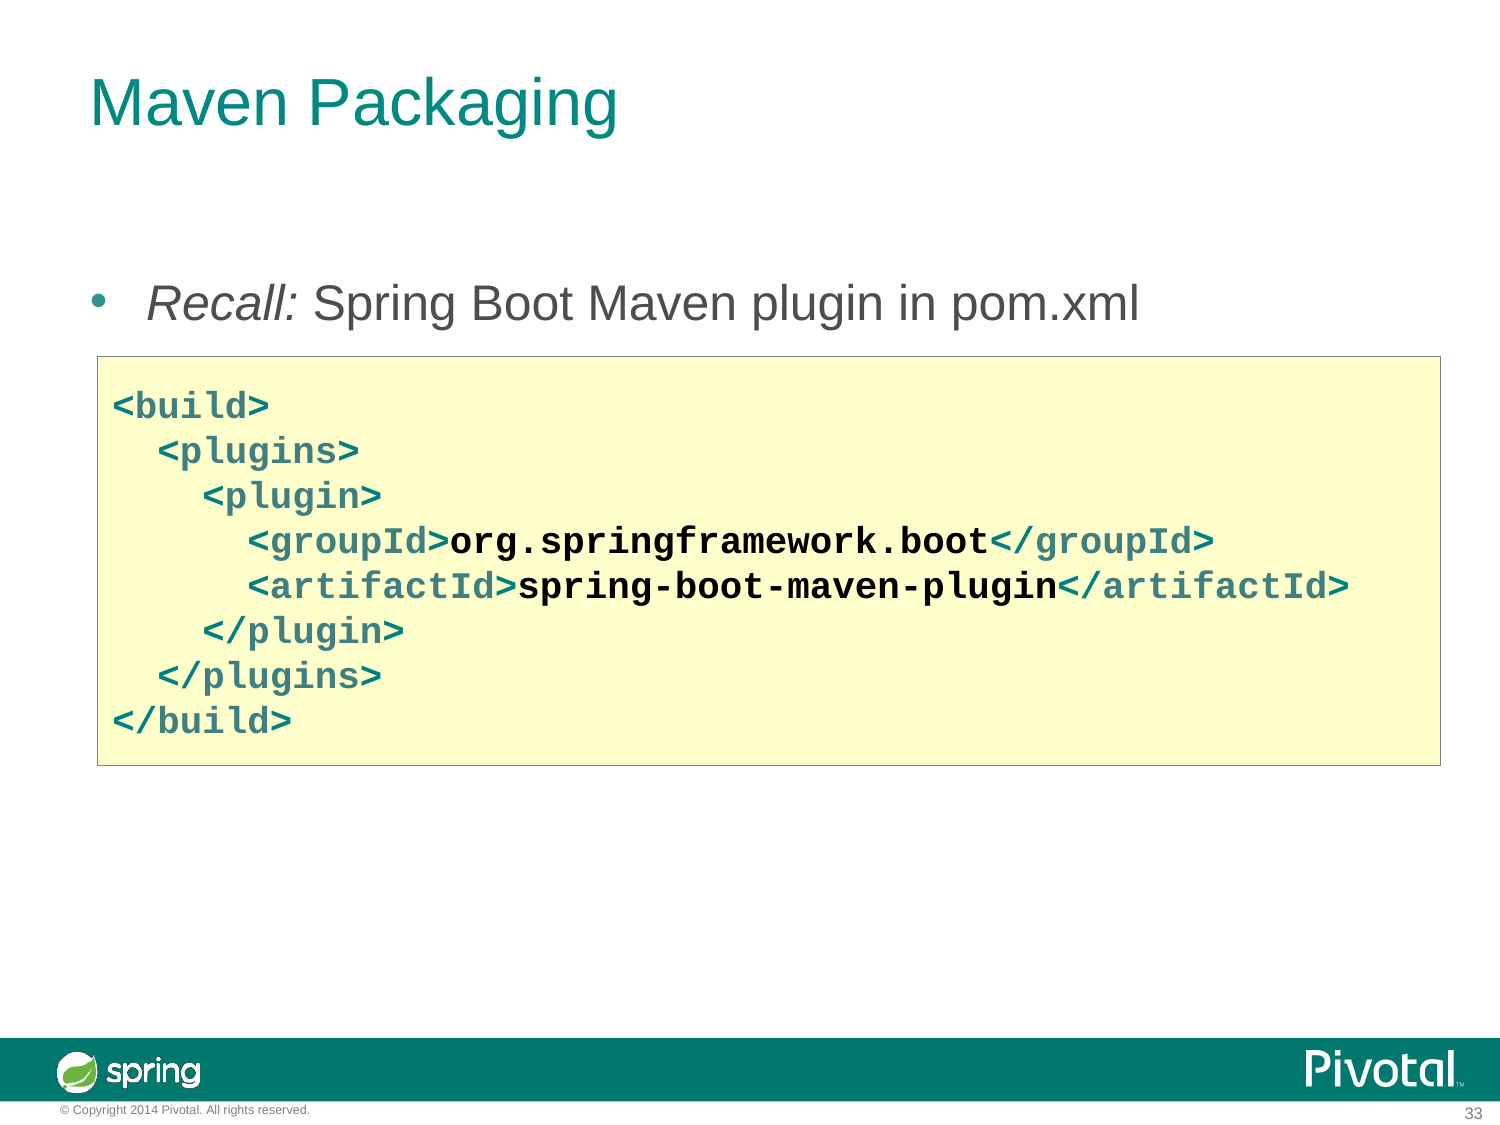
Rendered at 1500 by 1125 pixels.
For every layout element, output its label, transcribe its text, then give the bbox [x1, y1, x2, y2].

text_box <build> <plugins> <plugin> <groupId>org.springframework.boot</groupId> <artifactId>spring-boot-maven-plugin</artifactId> </plugin> </plugins> </build> [97, 356, 1441, 766]
title Maven Packaging [75, 45, 1426, 233]
list Recall: Spring Boot Maven plugin in pom.xml [75, 262, 1426, 931]
picture [1306, 1050, 1464, 1087]
picture [32, 1041, 210, 1103]
